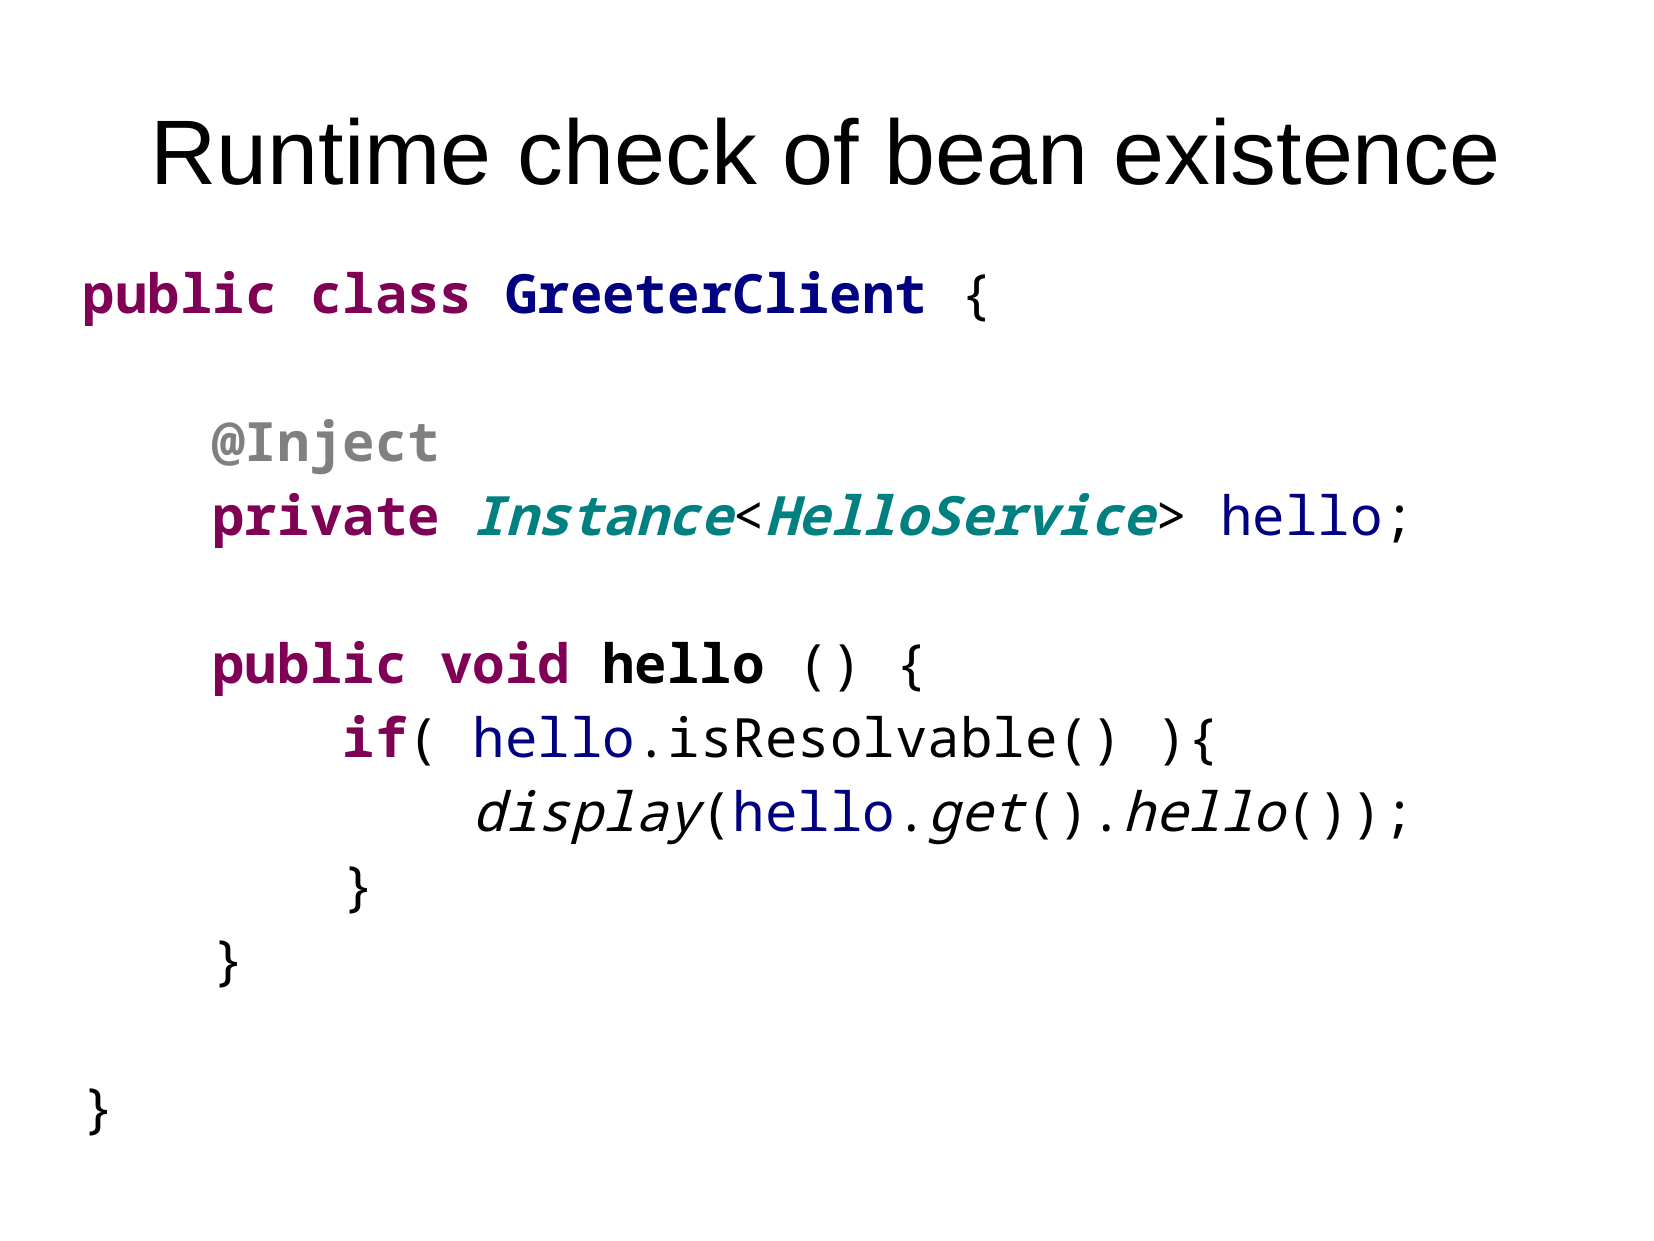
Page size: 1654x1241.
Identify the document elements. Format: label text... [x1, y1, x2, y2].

title Runtime check of bean existence [82, 49, 1571, 257]
list public class GreeterClient { @Inject private Instance<HelloService> hello; public void hello () { if( hello.isResolvable() ){ display(hello.get().hello()); } } } [82, 290, 1571, 1109]
